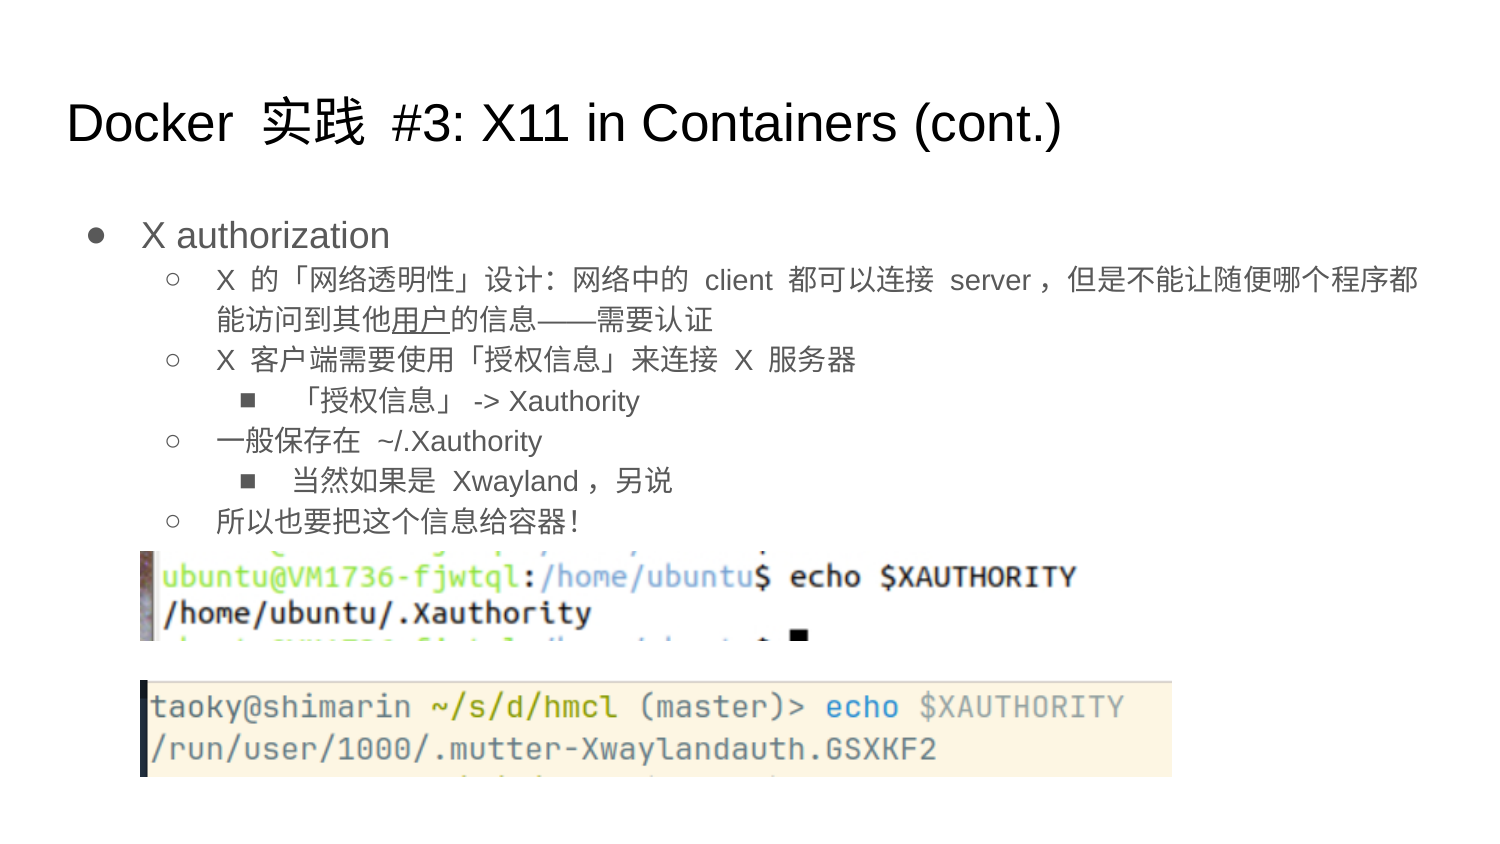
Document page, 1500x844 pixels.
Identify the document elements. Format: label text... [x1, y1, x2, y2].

list X authorization X 的「网络透明性」设计：网络中的 client 都可以连接 server，但是不能让随便哪个程序都能访问到其他用户的信息——需要认证 X 客户端需要使用「授权信息」来连接 X 服务器 「授权信息」-> Xauthority 一般保存在 ~/.Xauthority 当然如果是 Xwayland，另说 所以也要把这个信息给容器！ [51, 189, 1449, 750]
title Docker 实践 #3: X11 in Containers (cont.) [51, 72, 1449, 167]
picture [140, 680, 1172, 777]
picture [140, 551, 1172, 641]
